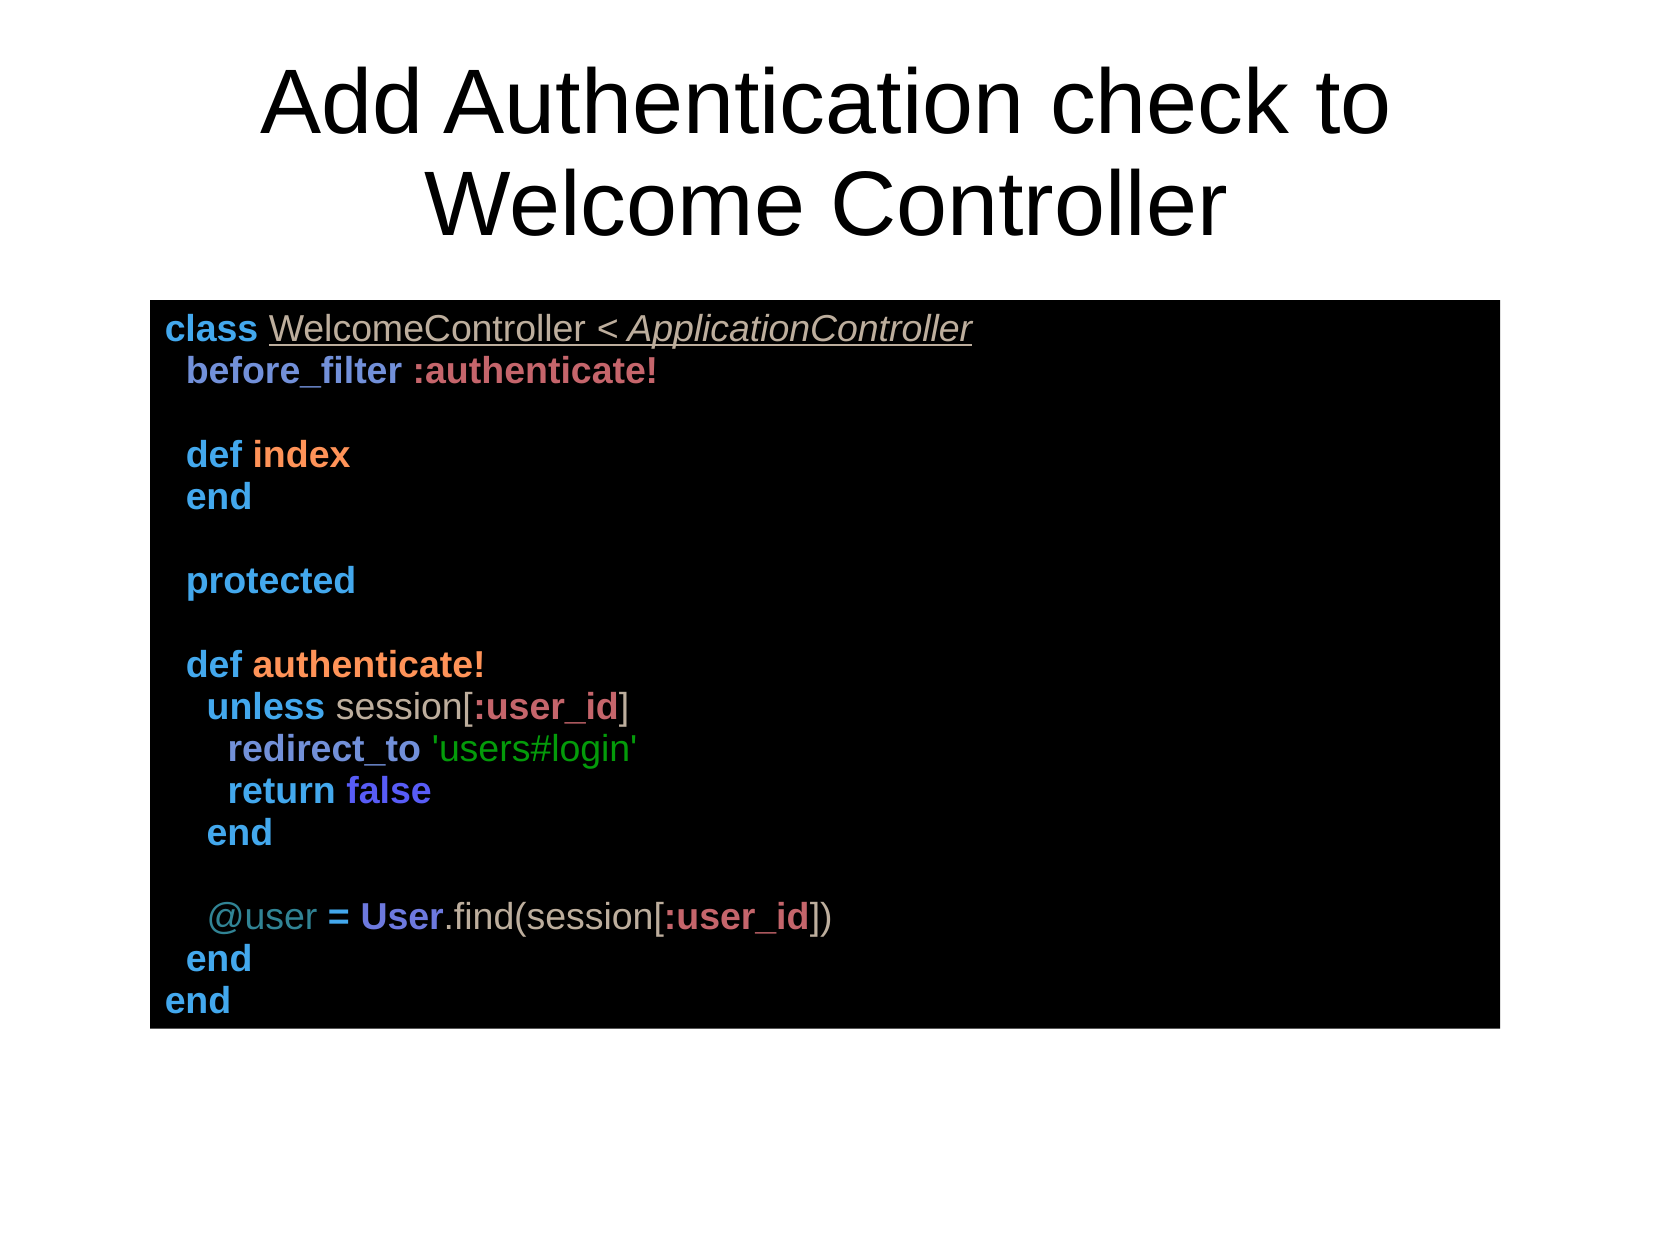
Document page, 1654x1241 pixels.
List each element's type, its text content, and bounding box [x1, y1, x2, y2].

text_box class WelcomeController < ApplicationController before_filter :authenticate! def index end protected def authenticate! unless session[:user_id] redirect_to 'users#login' return false end @user = User.find(session[:user_id]) end end [150, 300, 1501, 1029]
title Add Authentication check to Welcome Controller [82, 49, 1571, 257]
